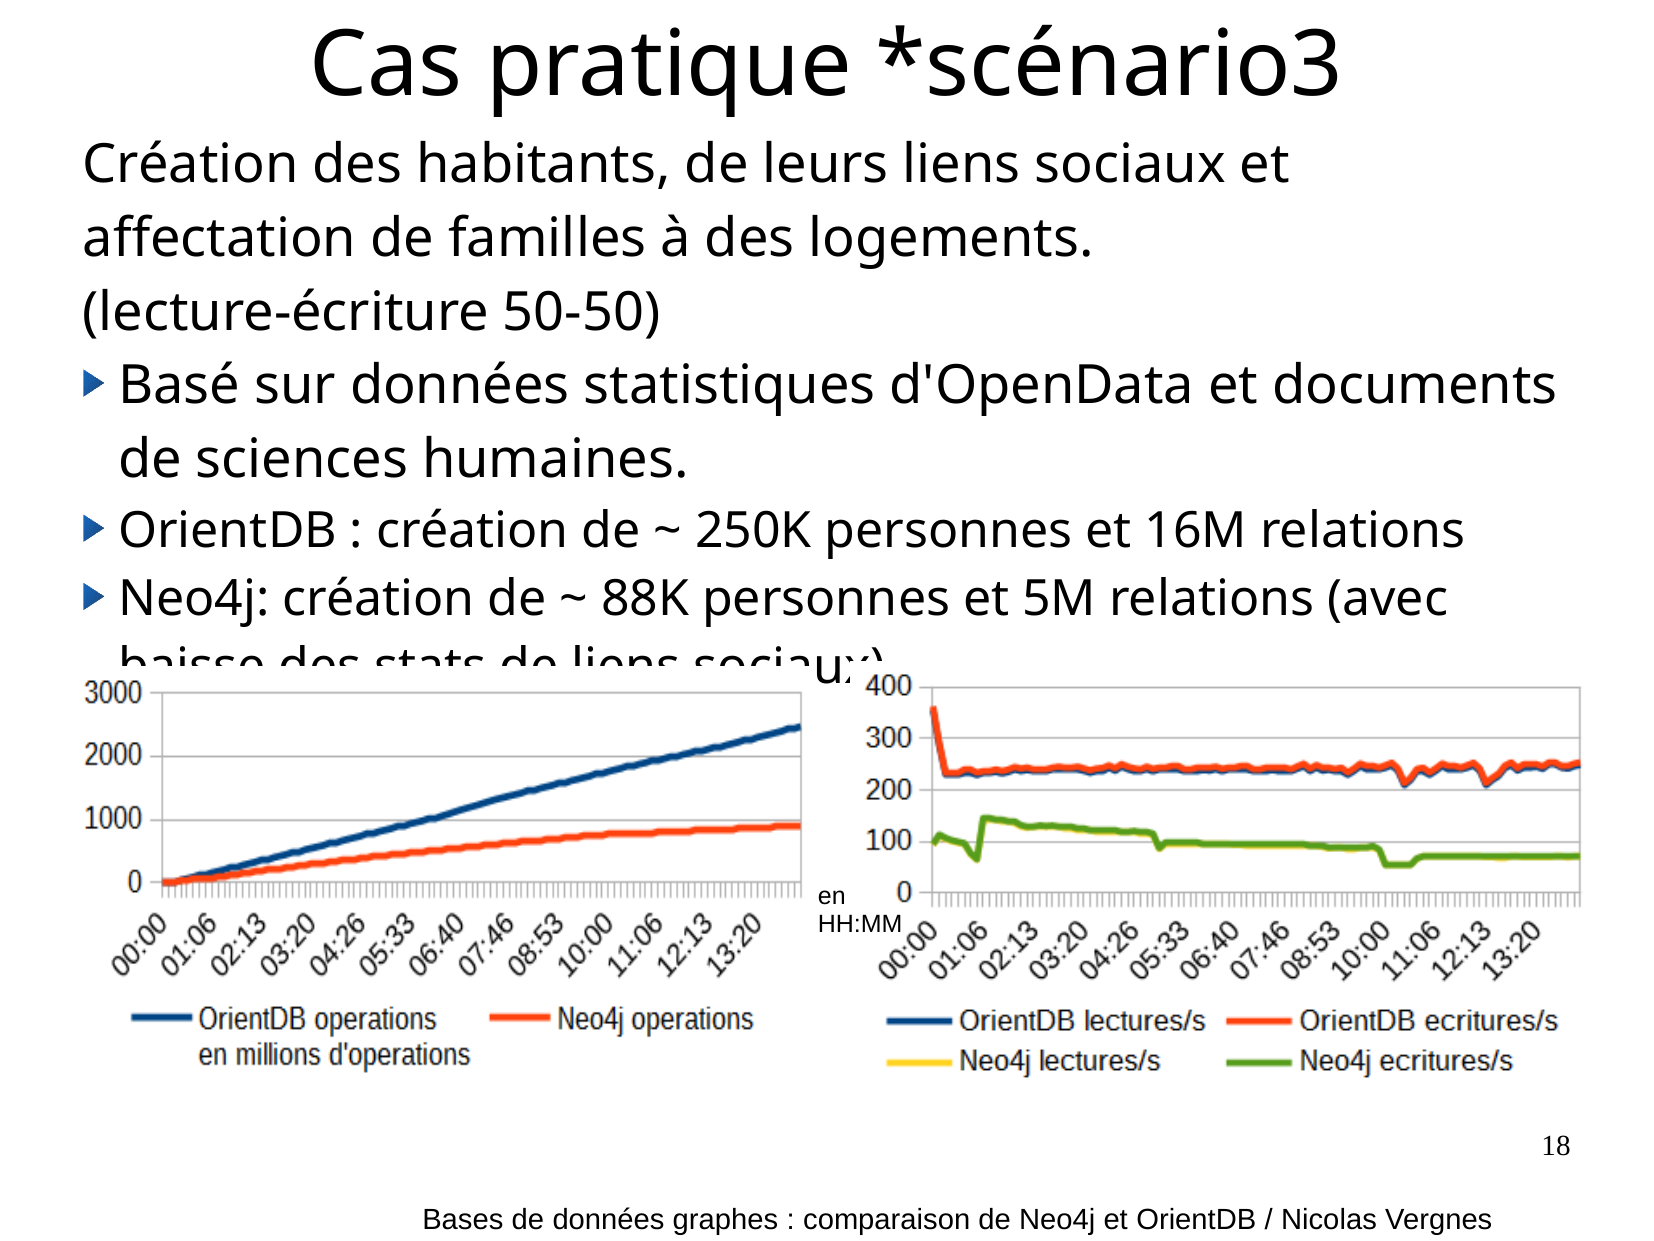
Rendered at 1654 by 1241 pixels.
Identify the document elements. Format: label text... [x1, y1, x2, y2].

subtitle Création des habitants, de leurs liens sociaux et affectation de familles à des logements. (lecture-écriture 50-50) Basé sur données statistiques d'OpenData et documents de sciences humaines. OrientDB : création de ~ 250K personnes et 16M relations Neo4j: création de ~ 88K personnes et 5M relations (avec baisse des stats de liens sociaux) [82, 124, 1571, 638]
picture [850, 661, 1595, 1102]
text_box en HH:MM [803, 874, 918, 945]
title Cas pratique *scénario3 [82, 6, 1571, 114]
picture [70, 666, 815, 1099]
text_box Bases de données graphes : comparaison de Neo4j et OrientDB / Nicolas Vergnes [407, 1195, 1511, 1241]
